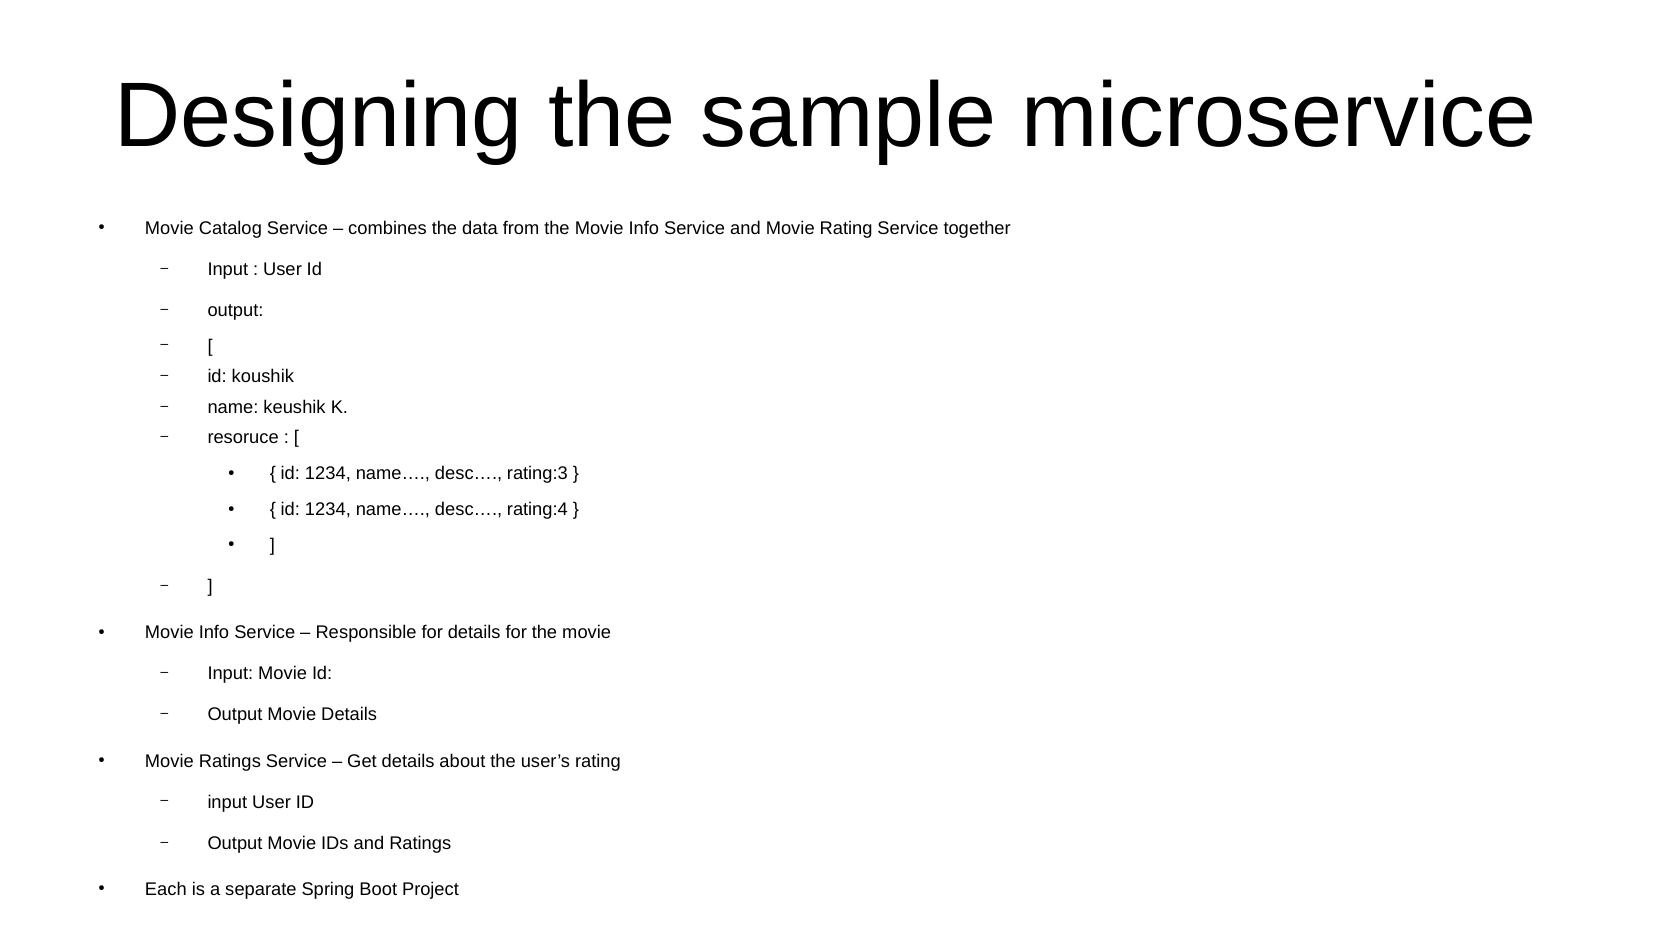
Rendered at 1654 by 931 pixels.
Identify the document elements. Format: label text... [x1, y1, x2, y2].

list Movie Catalog Service – combines the data from the Movie Info Service and Movie Rating Service together Input : User Id output: [ id: koushik name: keushik K. resoruce : [ { id: 1234, name…., desc…., rating:3 } { id: 1234, name…., desc…., rating:4 } ] ] Movie Info Service – Responsible for details for the movie Input: Movie Id: Output Movie Details Movie Ratings Service – Get details about the user’s rating input User ID Output Movie IDs and Ratings Each is a separate Spring Boot Project [82, 217, 1591, 901]
title Designing the sample microservice [82, 37, 1571, 193]
